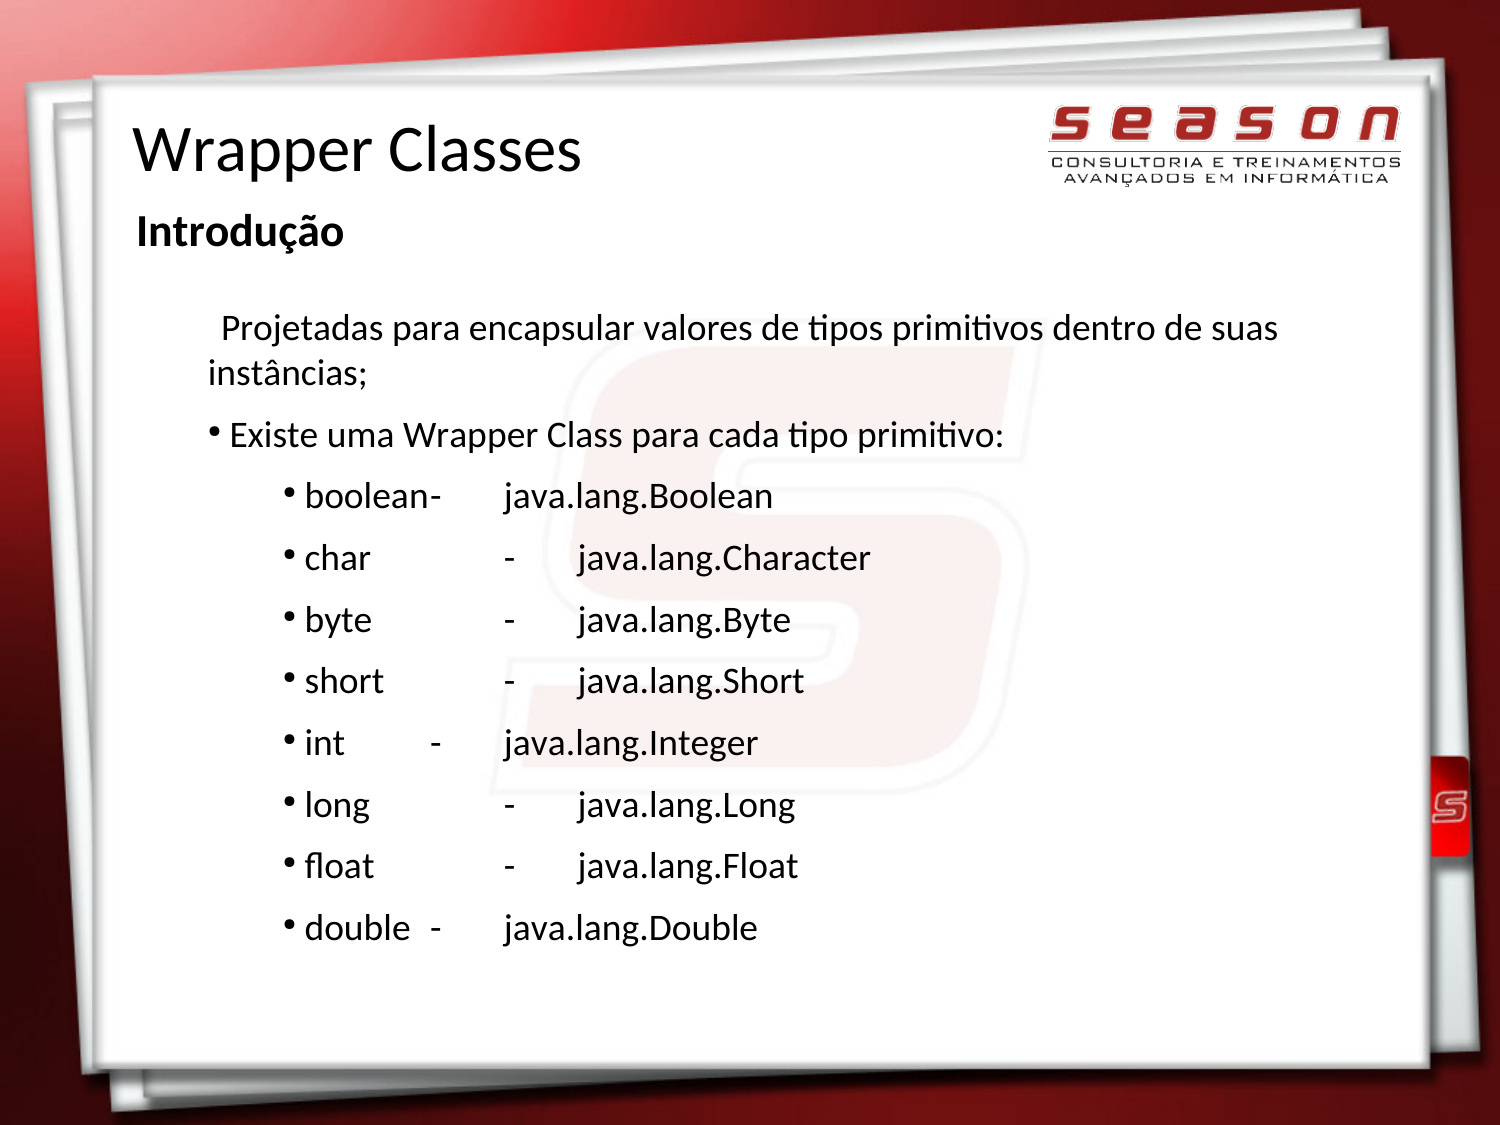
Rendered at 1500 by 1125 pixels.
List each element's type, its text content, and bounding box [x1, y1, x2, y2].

picture [0, 0, 1500, 1125]
text_box Introdução [119, 200, 1240, 256]
title Wrapper Classes [118, 33, 1394, 257]
text_box Projetadas para encapsular valores de tipos primitivos dentro de suas instâncias; Existe uma Wrapper Class para cada tipo primitivo: boolean - java.lang.Boolean char - java.lang.Character byte - java.lang.Byte short - java.lang.Short int - java.lang.Integer long - java.lang.Long float - java.lang.Float double - java.lang.Double [207, 303, 1328, 949]
